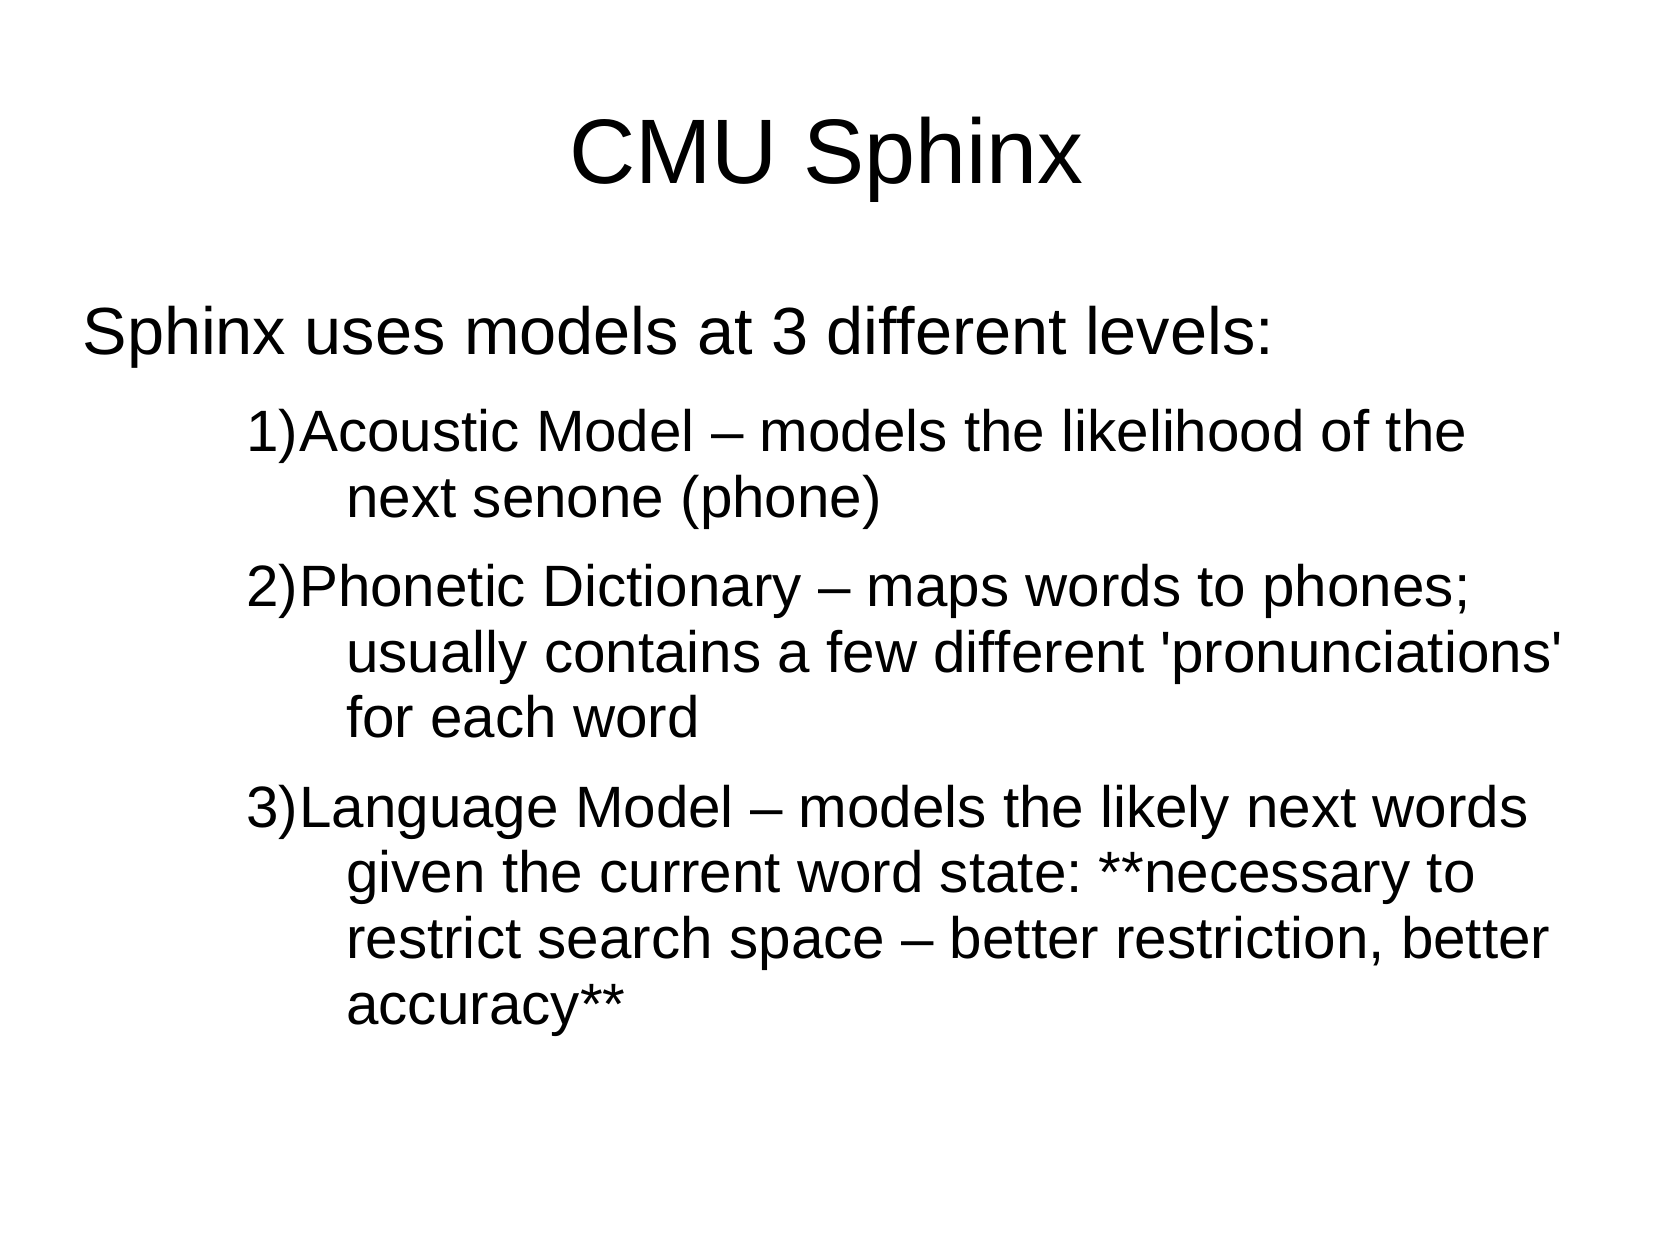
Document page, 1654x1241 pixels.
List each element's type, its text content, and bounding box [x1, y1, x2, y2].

list Sphinx uses models at 3 different levels: Acoustic Model – models the likelihood of the next senone (phone) Phonetic Dictionary – maps words to phones; usually contains a few different 'pronunciations' for each word Language Model – models the likely next words given the current word state: **necessary to restrict search space – better restriction, better accuracy** [82, 290, 1571, 1171]
title CMU Sphinx [82, 49, 1571, 257]
